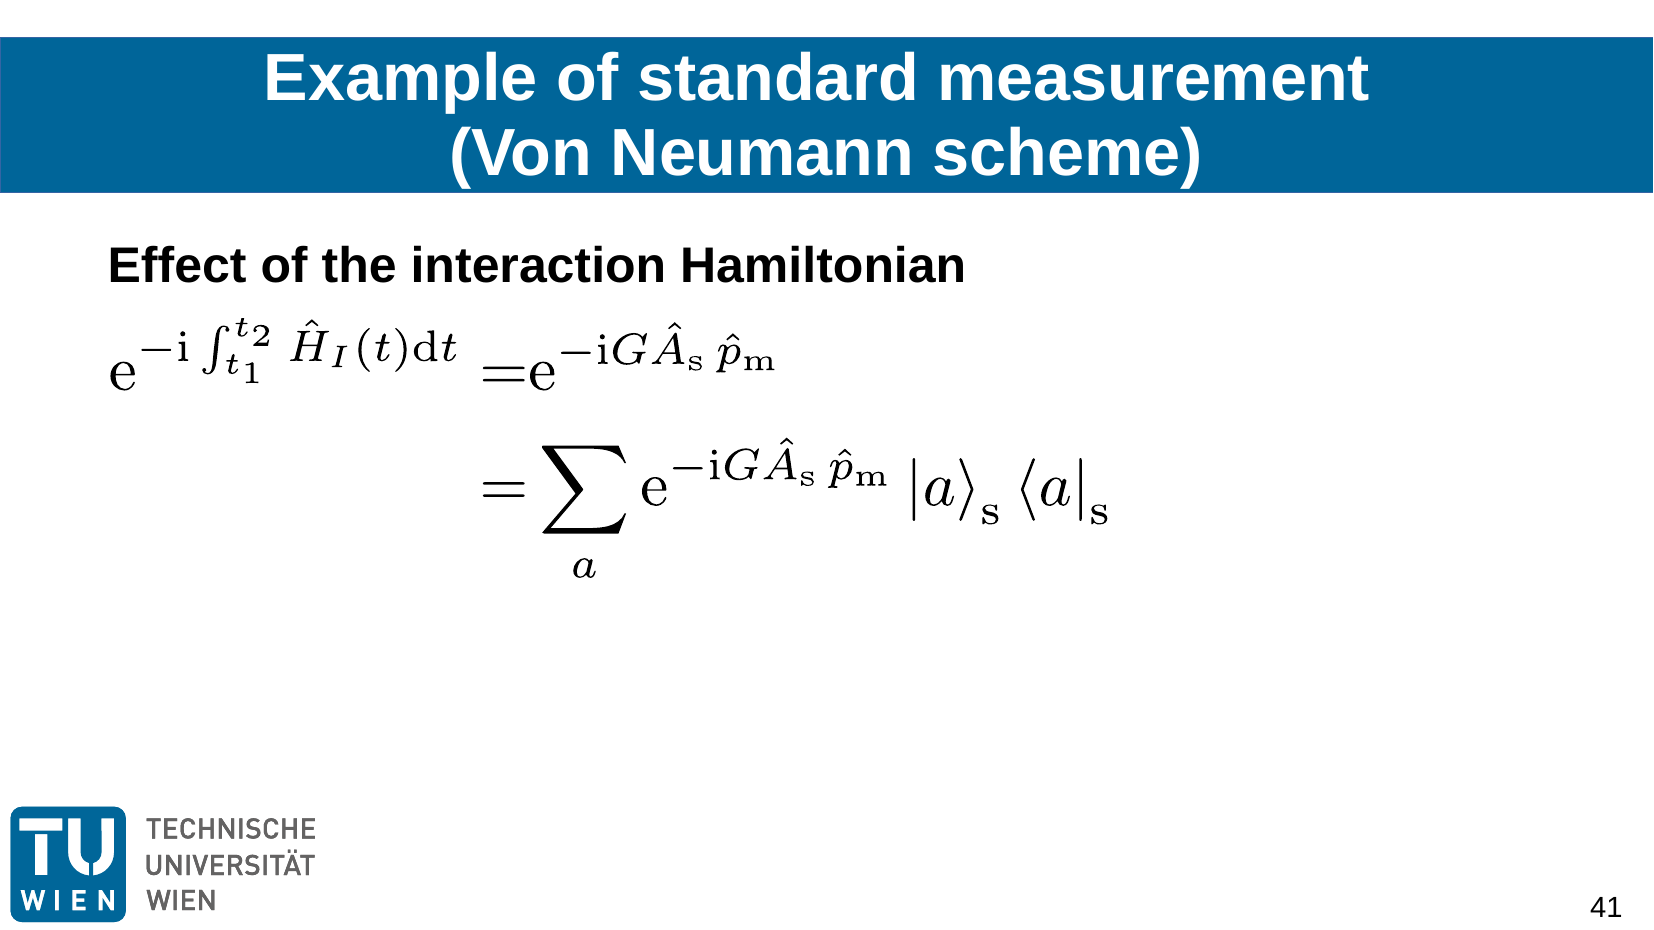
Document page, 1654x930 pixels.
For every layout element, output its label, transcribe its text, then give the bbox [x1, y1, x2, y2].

list Effect of the interaction Hamiltonian [107, 236, 1186, 311]
title Example of standard measurement (Von Neumann scheme) [0, 37, 1653, 193]
picture [98, 318, 1302, 585]
